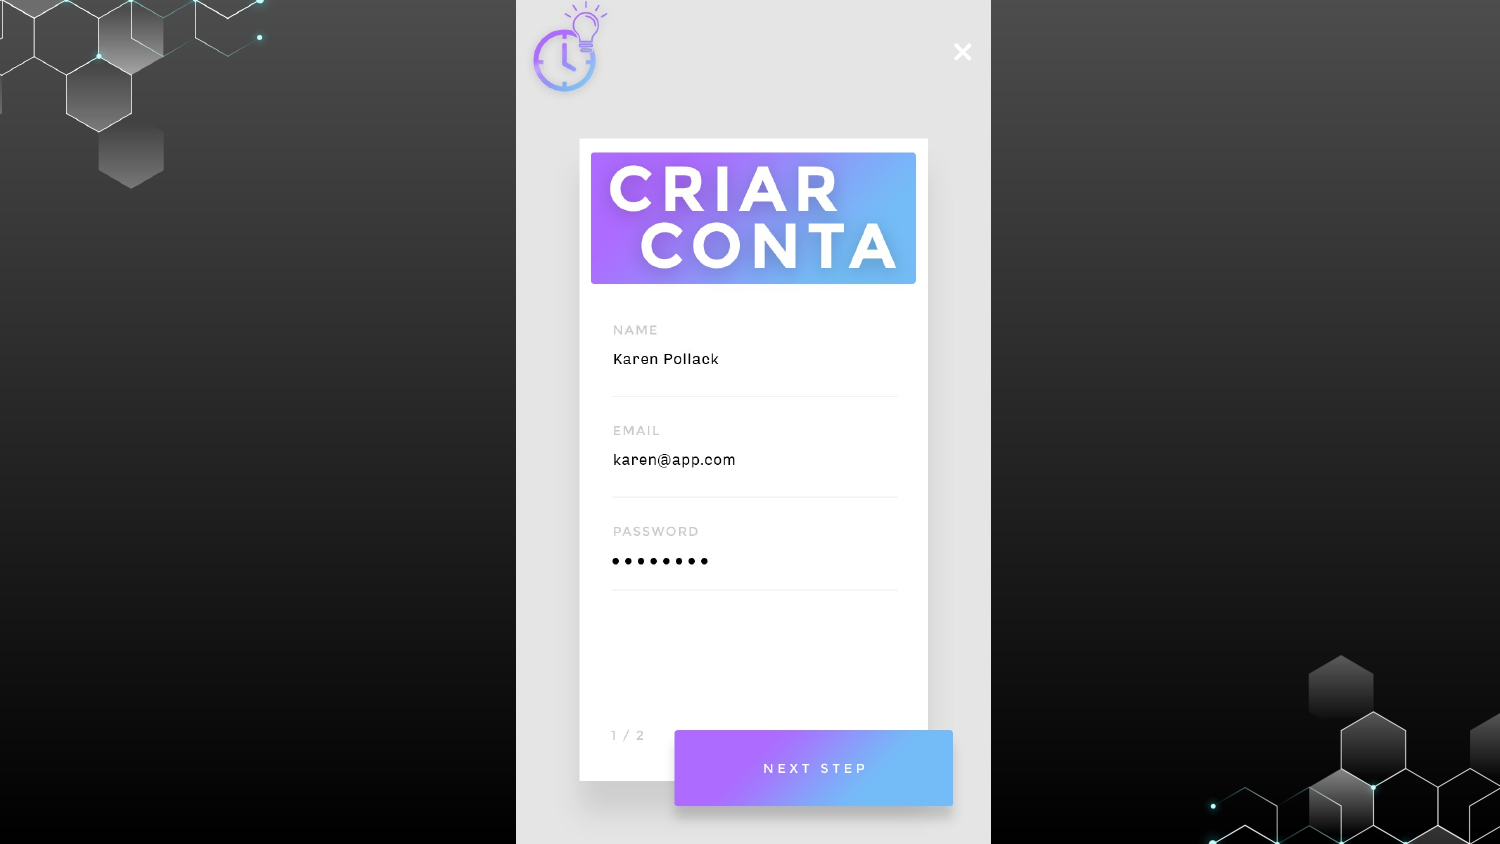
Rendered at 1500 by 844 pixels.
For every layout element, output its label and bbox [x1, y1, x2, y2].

picture [1191, 656, 1500, 844]
picture [0, 0, 283, 189]
picture [516, 0, 991, 844]
